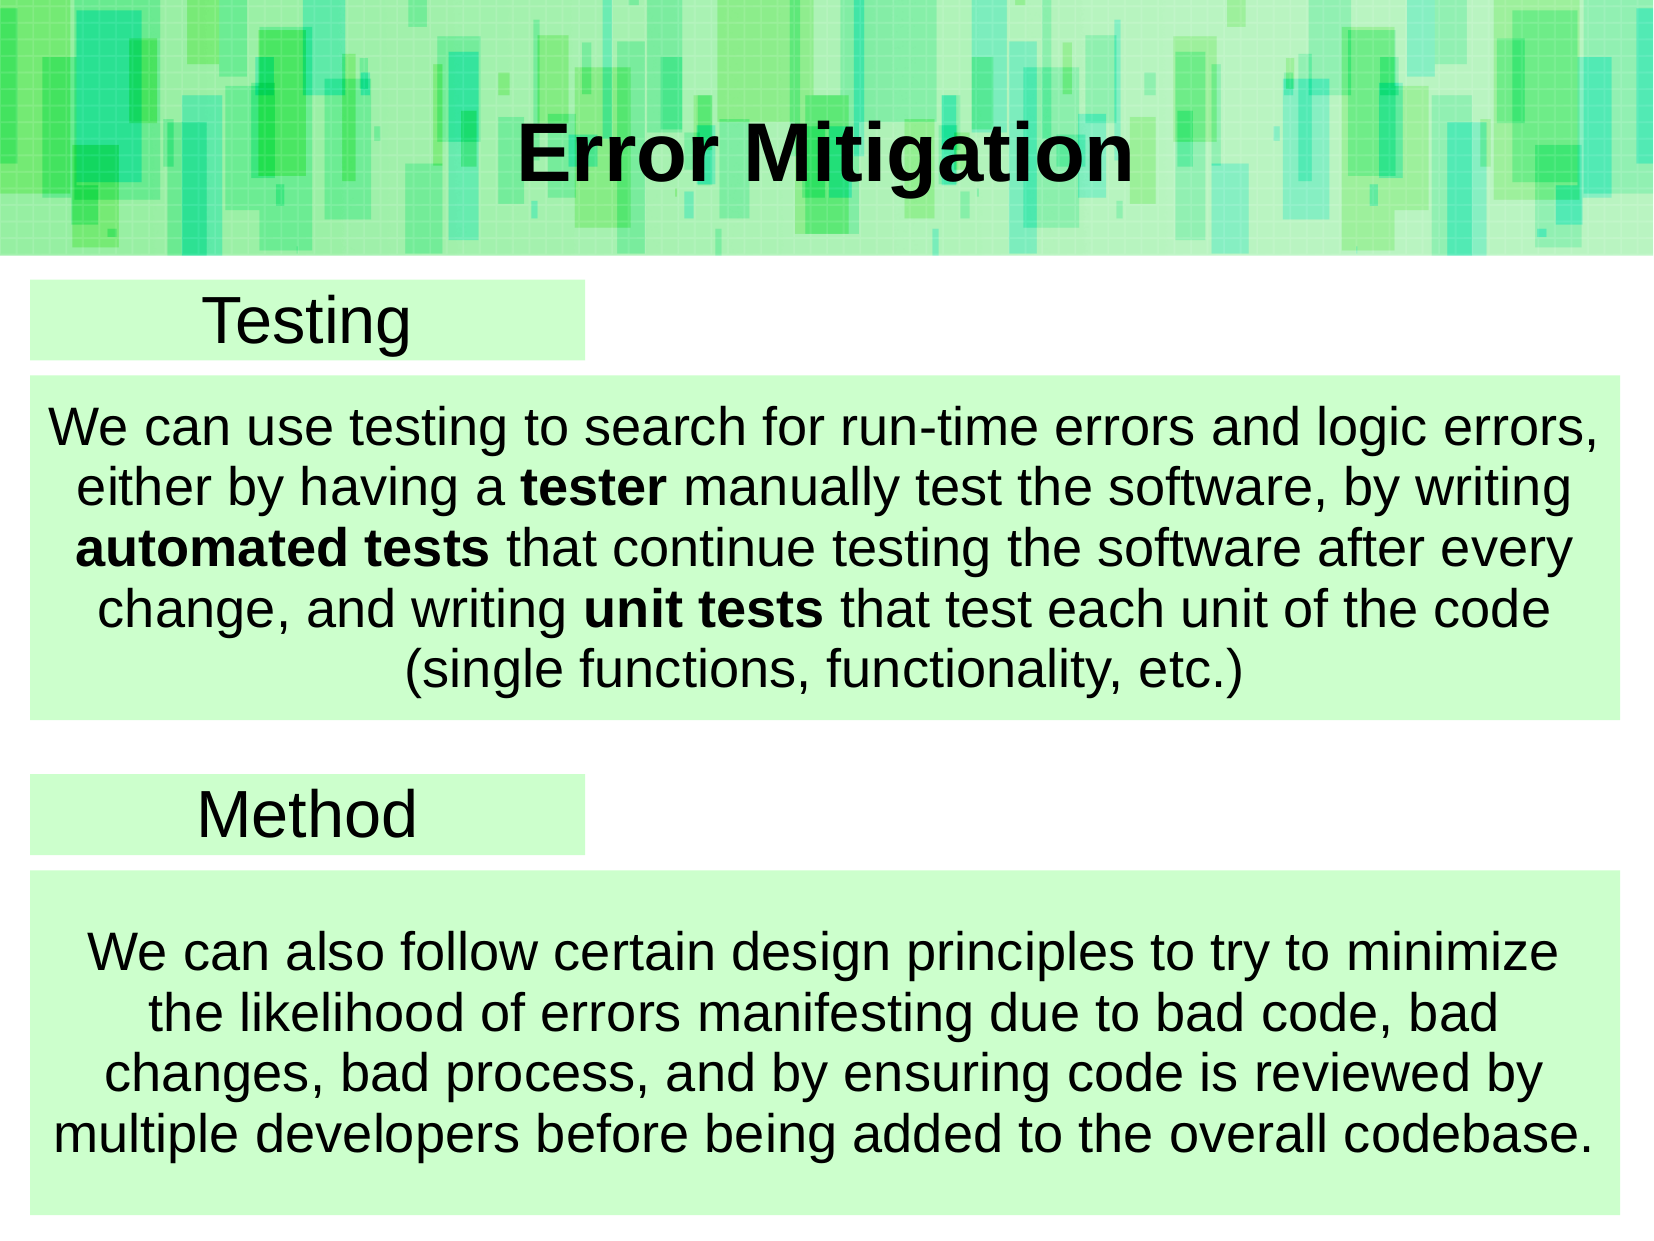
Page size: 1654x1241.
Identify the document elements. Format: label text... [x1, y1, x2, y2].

title Error Mitigation [82, 49, 1571, 257]
picture [0, 0, 1654, 1241]
text_box We can also follow certain design principles to try to minimize the likelihood of errors manifesting due to bad code, bad changes, bad process, and by ensuring code is reviewed by multiple developers before being added to the overall codebase. [30, 870, 1621, 1216]
text_box Testing [30, 279, 586, 361]
text_box We can use testing to search for run-time errors and logic errors, either by having a tester manually test the software, by writing automated tests that continue testing the software after every change, and writing unit tests that test each unit of the code (single functions, functionality, etc.) [30, 375, 1621, 721]
text_box Method [30, 774, 586, 856]
